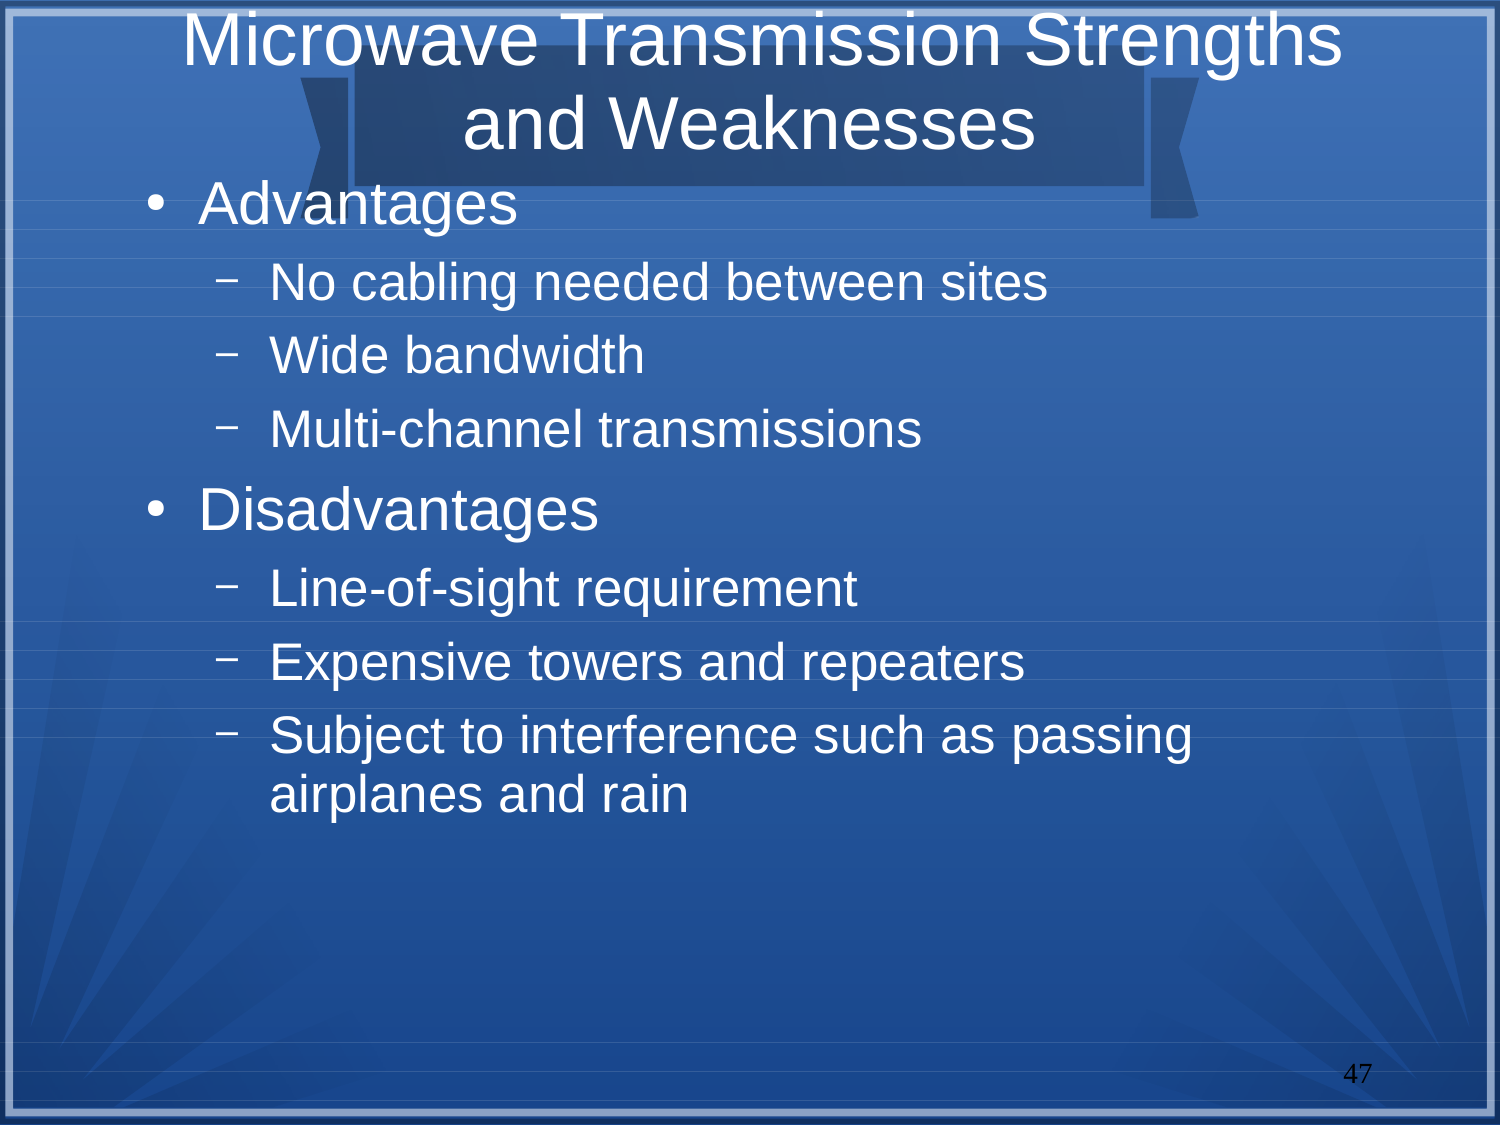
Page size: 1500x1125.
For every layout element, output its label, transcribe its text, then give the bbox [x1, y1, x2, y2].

list Advantages No cabling needed between sites Wide bandwidth Multi-channel transmissions Disadvantages Line-of-sight requirement Expensive towers and repeaters Subject to interference such as passing airplanes and rain [112, 162, 1388, 1025]
text_box 47 [1074, 1050, 1388, 1125]
title Microwave Transmission Strengths and Weaknesses [112, 0, 1388, 162]
